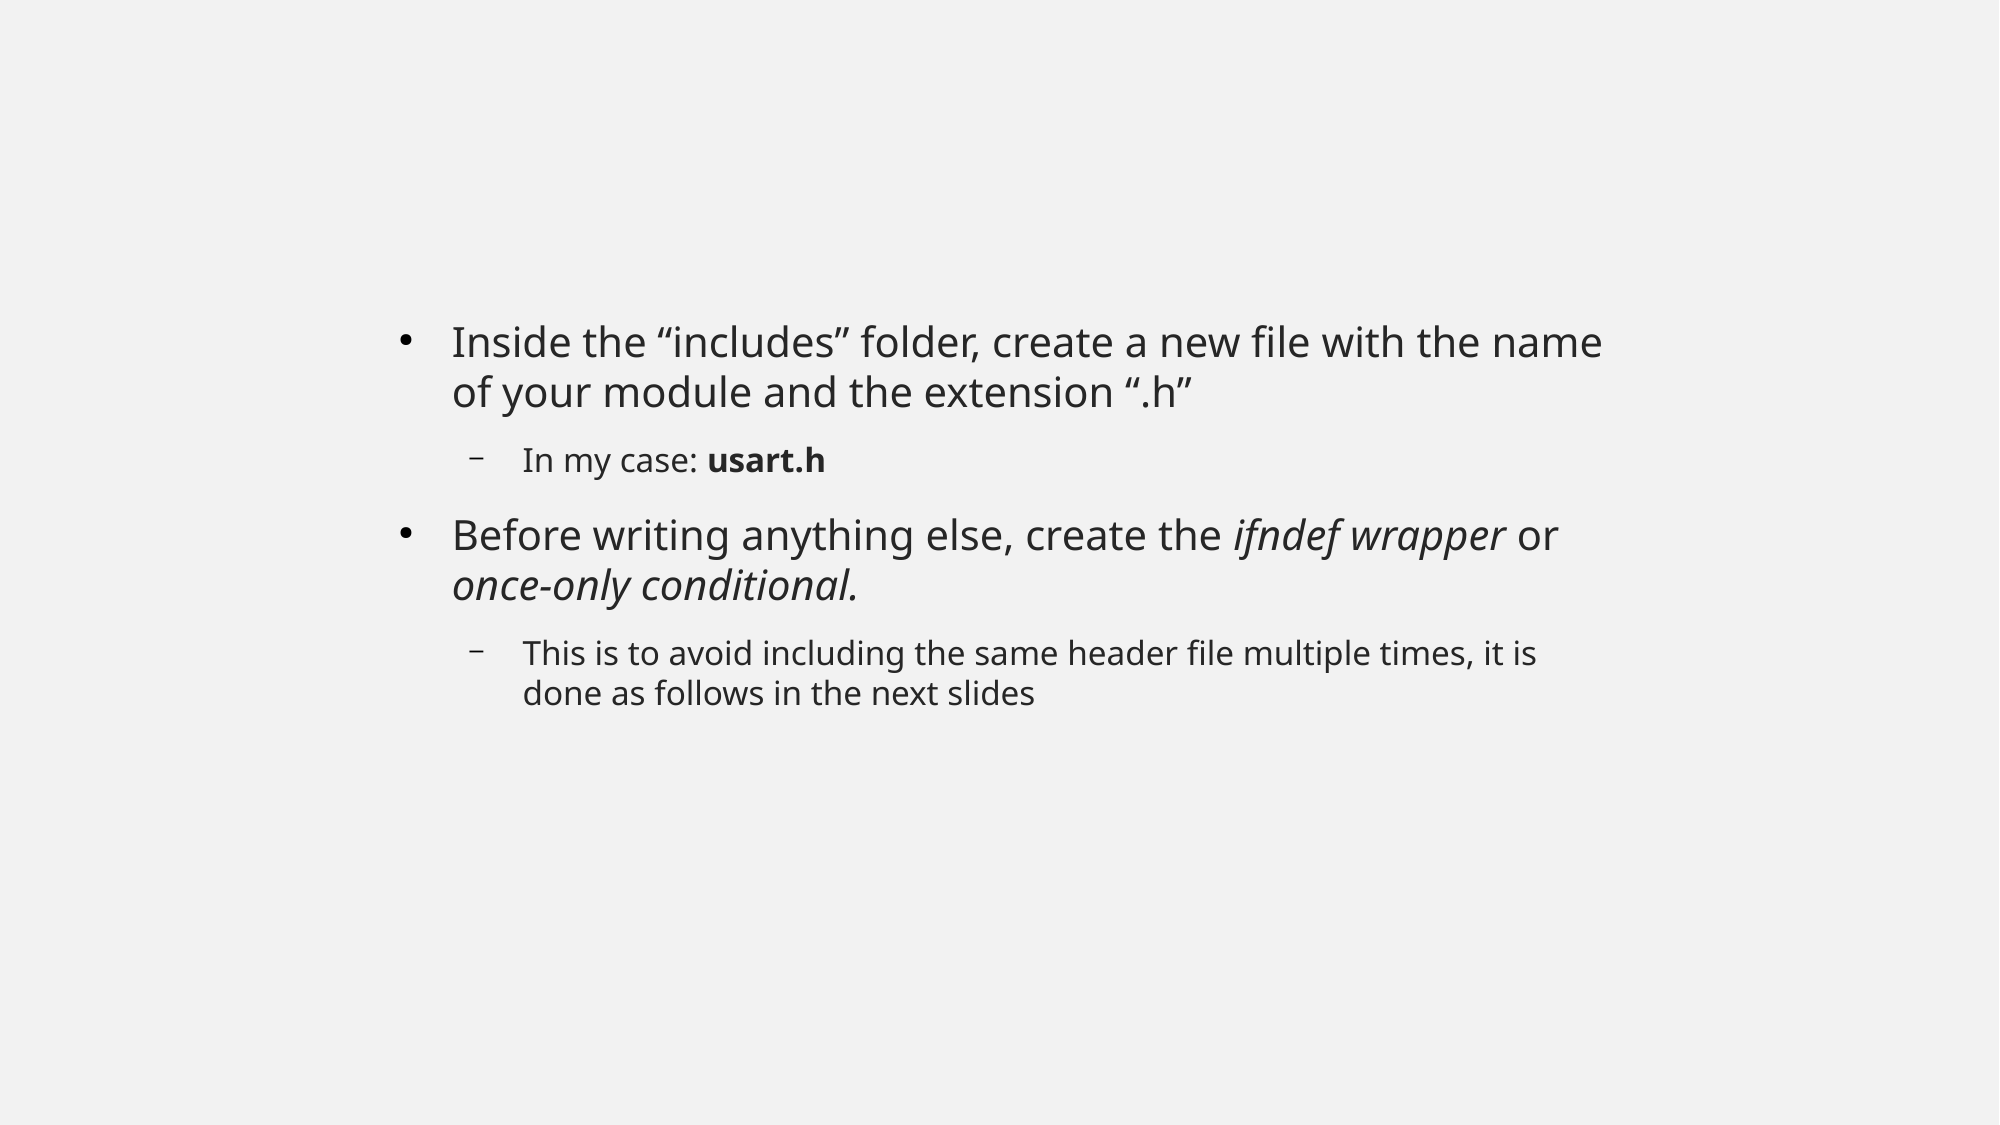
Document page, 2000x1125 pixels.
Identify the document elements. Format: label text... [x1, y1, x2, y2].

list Inside the “includes” folder, create a new file with the name of your module and the extension “.h” In my case: usart.h Before writing anything else, create the ifndef wrapper or once-only conditional. This is to avoid including the same header file multiple times, it is done as follows in the next slides [365, 308, 1634, 817]
